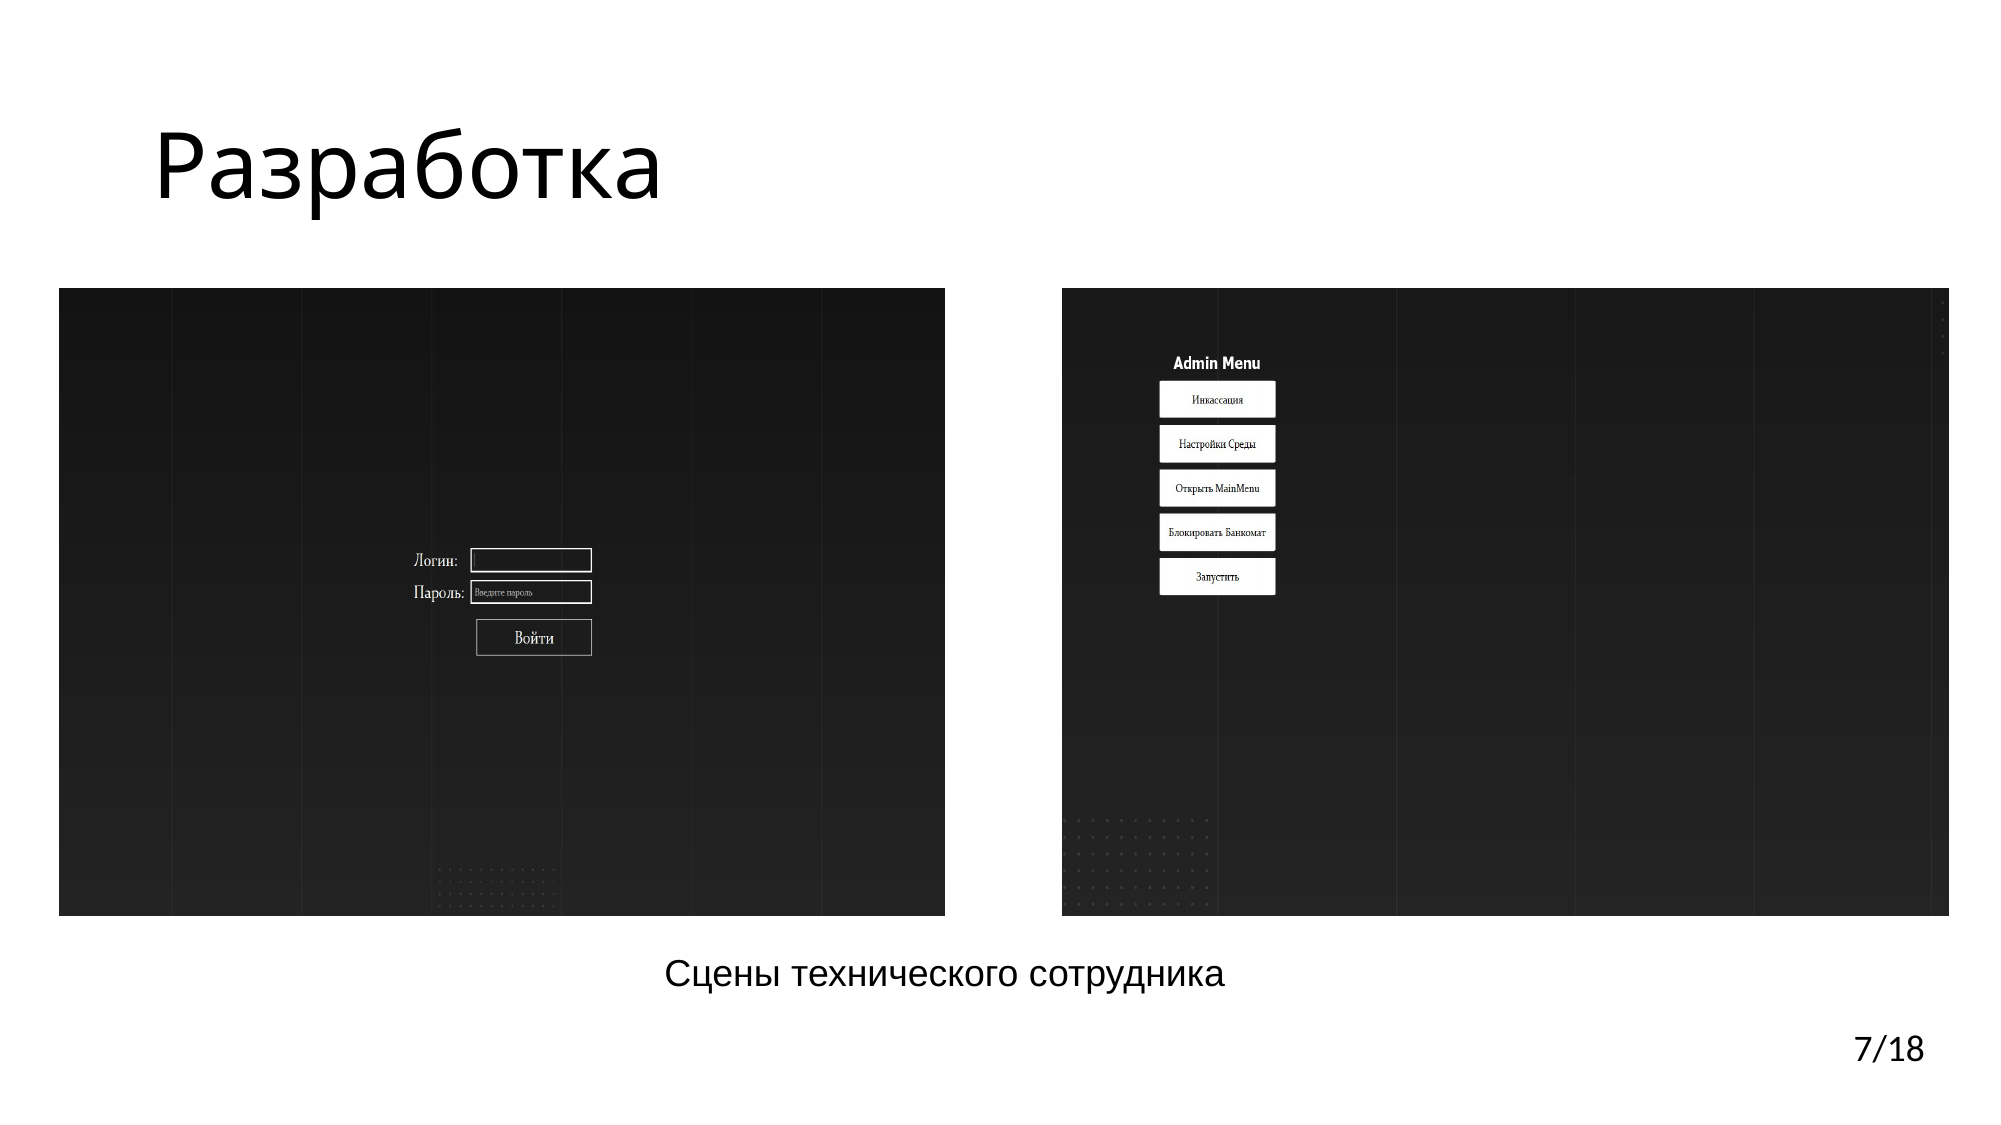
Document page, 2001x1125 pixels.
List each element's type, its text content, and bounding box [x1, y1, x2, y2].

picture [59, 288, 945, 916]
title Разработка [137, 59, 1863, 278]
text_box Сцены технического сотрудника [531, 944, 1359, 1002]
text_box 7/18 [1811, 1016, 1940, 1077]
picture [1062, 288, 1949, 916]
